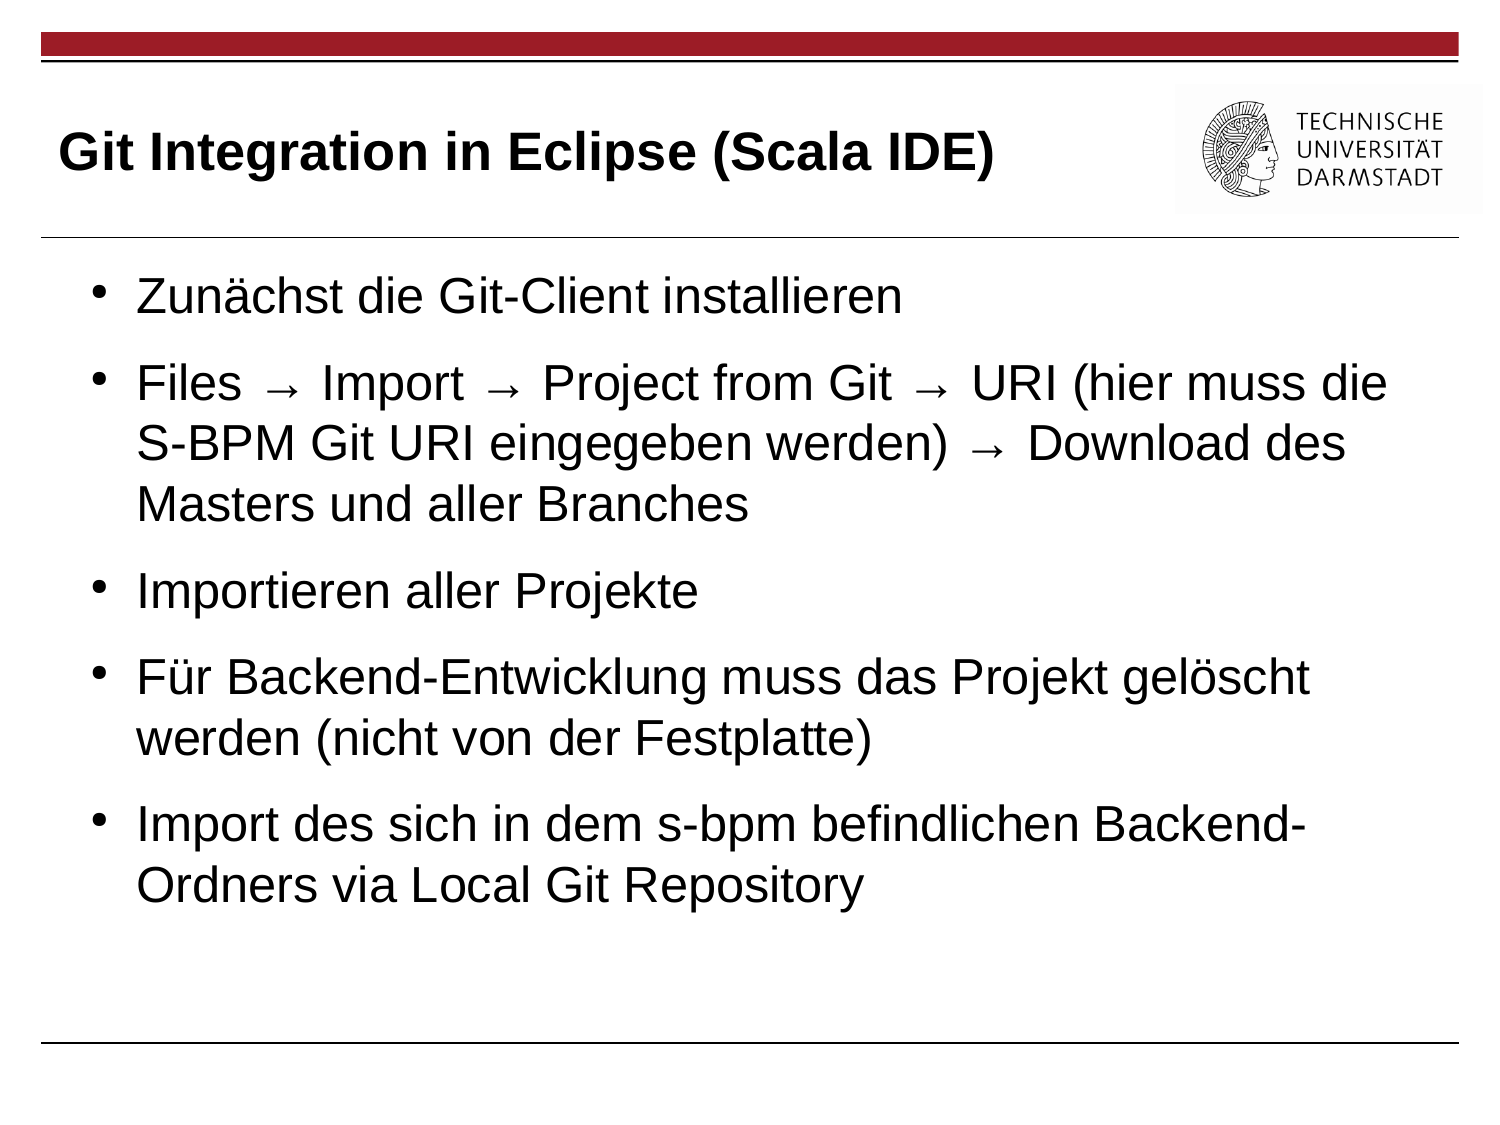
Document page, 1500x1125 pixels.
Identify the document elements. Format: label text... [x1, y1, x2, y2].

picture [1175, 84, 1483, 214]
list Zunächst die Git-Client installieren Files → Import → Project from Git → URI (hier muss die S-BPM Git URI eingegeben werden) → Download des Masters und aller Branches Importieren aller Projekte Für Backend-Entwicklung muss das Projekt gelöscht werden (nicht von der Festplatte) Import des sich in dem s-bpm befindlichen Backend-Ordners via Local Git Repository [75, 263, 1395, 916]
text_box Git Integration in Eclipse (Scala IDE) [58, 80, 1149, 218]
